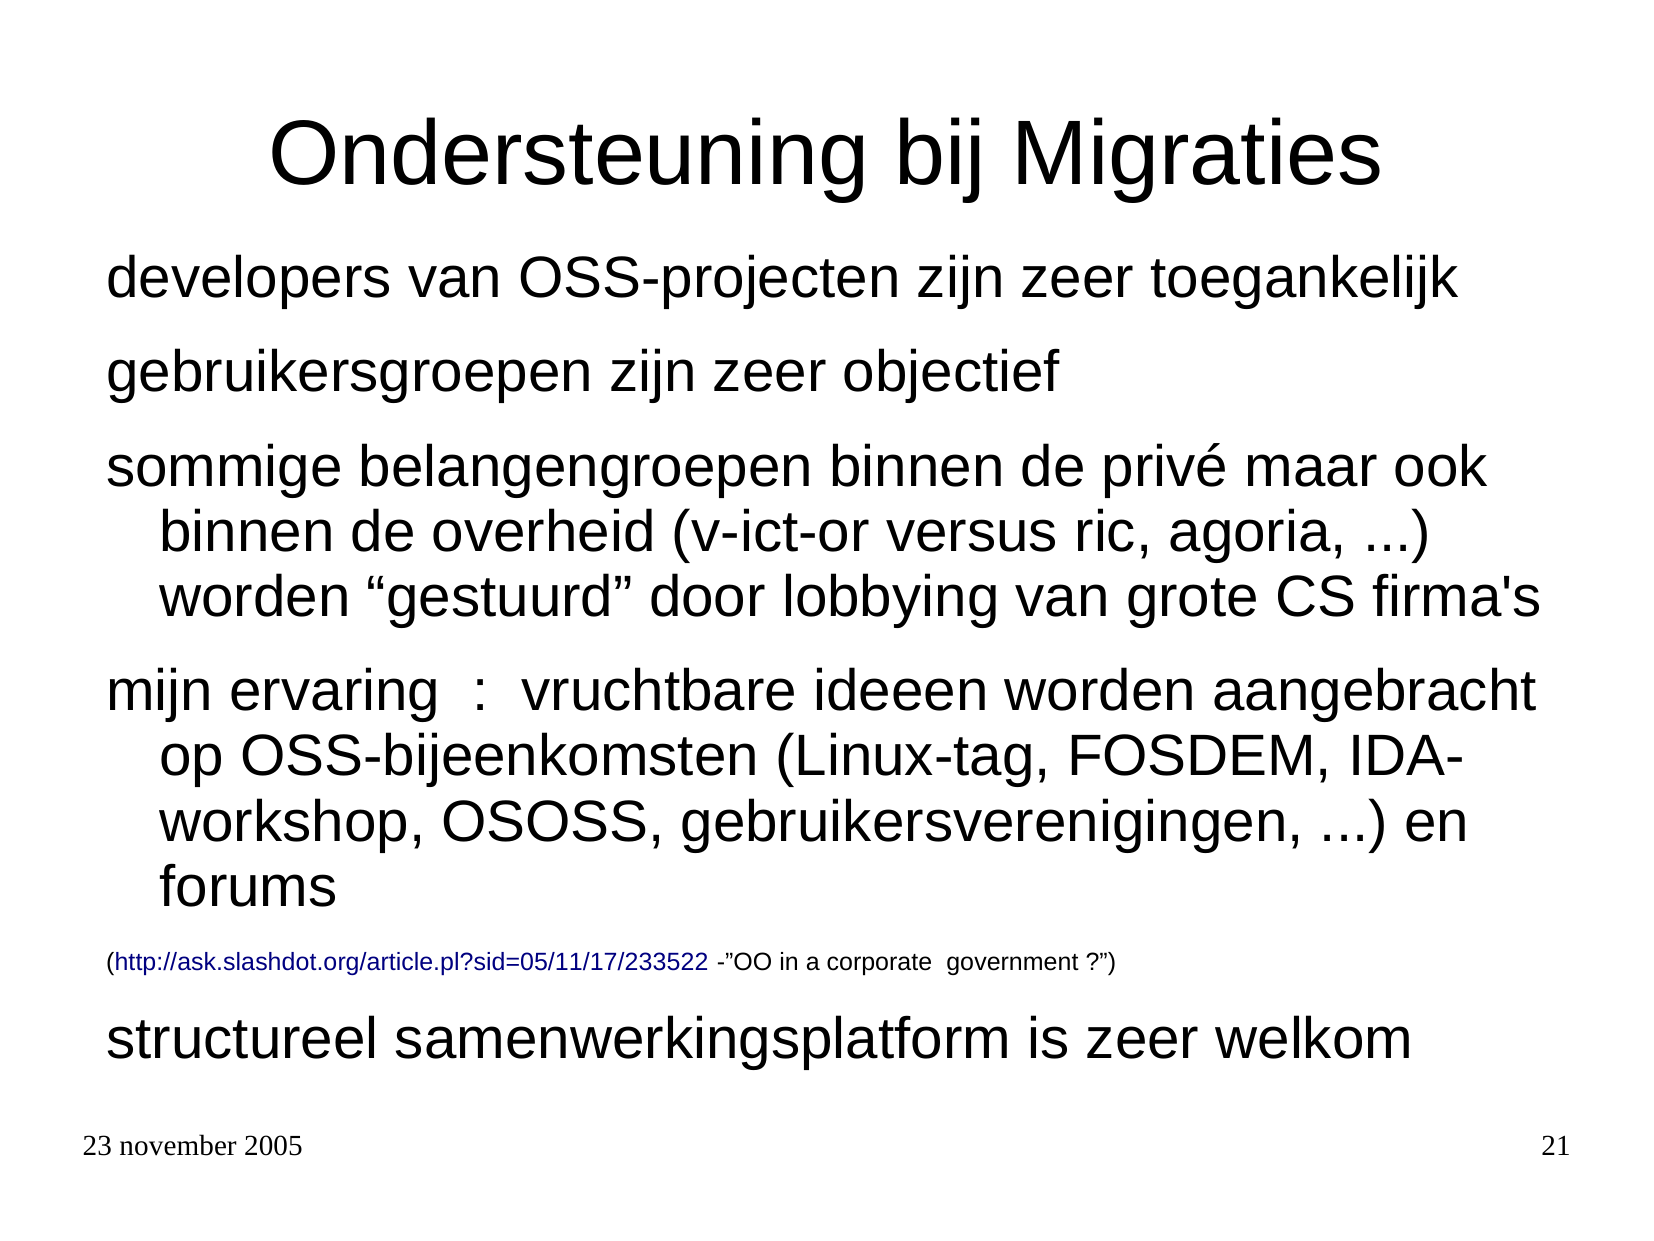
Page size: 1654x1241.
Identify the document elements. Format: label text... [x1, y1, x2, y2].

title Ondersteuning bij Migraties [82, 49, 1571, 257]
list developers van OSS-projecten zijn zeer toegankelijk gebruikersgroepen zijn zeer objectief sommige belangengroepen binnen de privé maar ook binnen de overheid (v-ict-or versus ric, agoria, ...) worden “gestuurd” door lobbying van grote CS firma's mijn ervaring : vruchtbare ideeen worden aangebracht op OSS-bijeenkomsten (Linux-tag, FOSDEM, IDA-workshop, OSOSS, gebruikersverenigingen, ...) en forums (http://ask.slashdot.org/article.pl?sid=05/11/17/233522 -”OO in a corporate government ?”) structureel samenwerkingsplatform is zeer welkom [88, 244, 1577, 1071]
